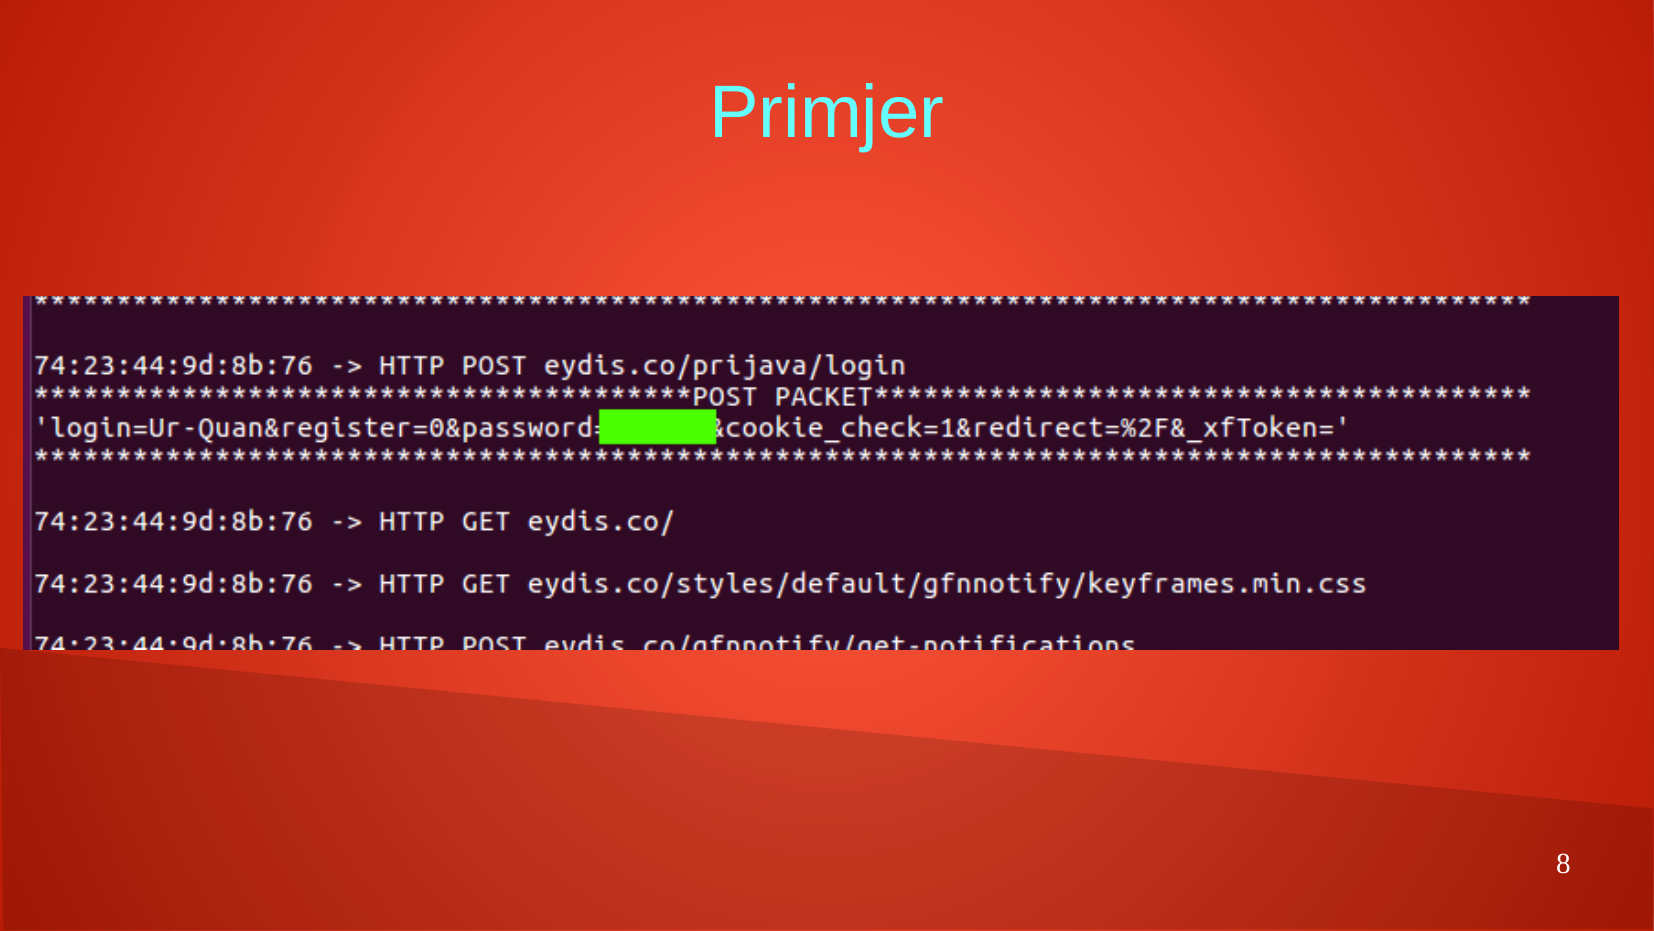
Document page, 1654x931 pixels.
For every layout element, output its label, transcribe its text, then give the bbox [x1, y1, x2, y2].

picture [23, 296, 1619, 650]
title Primjer [82, 35, 1571, 189]
